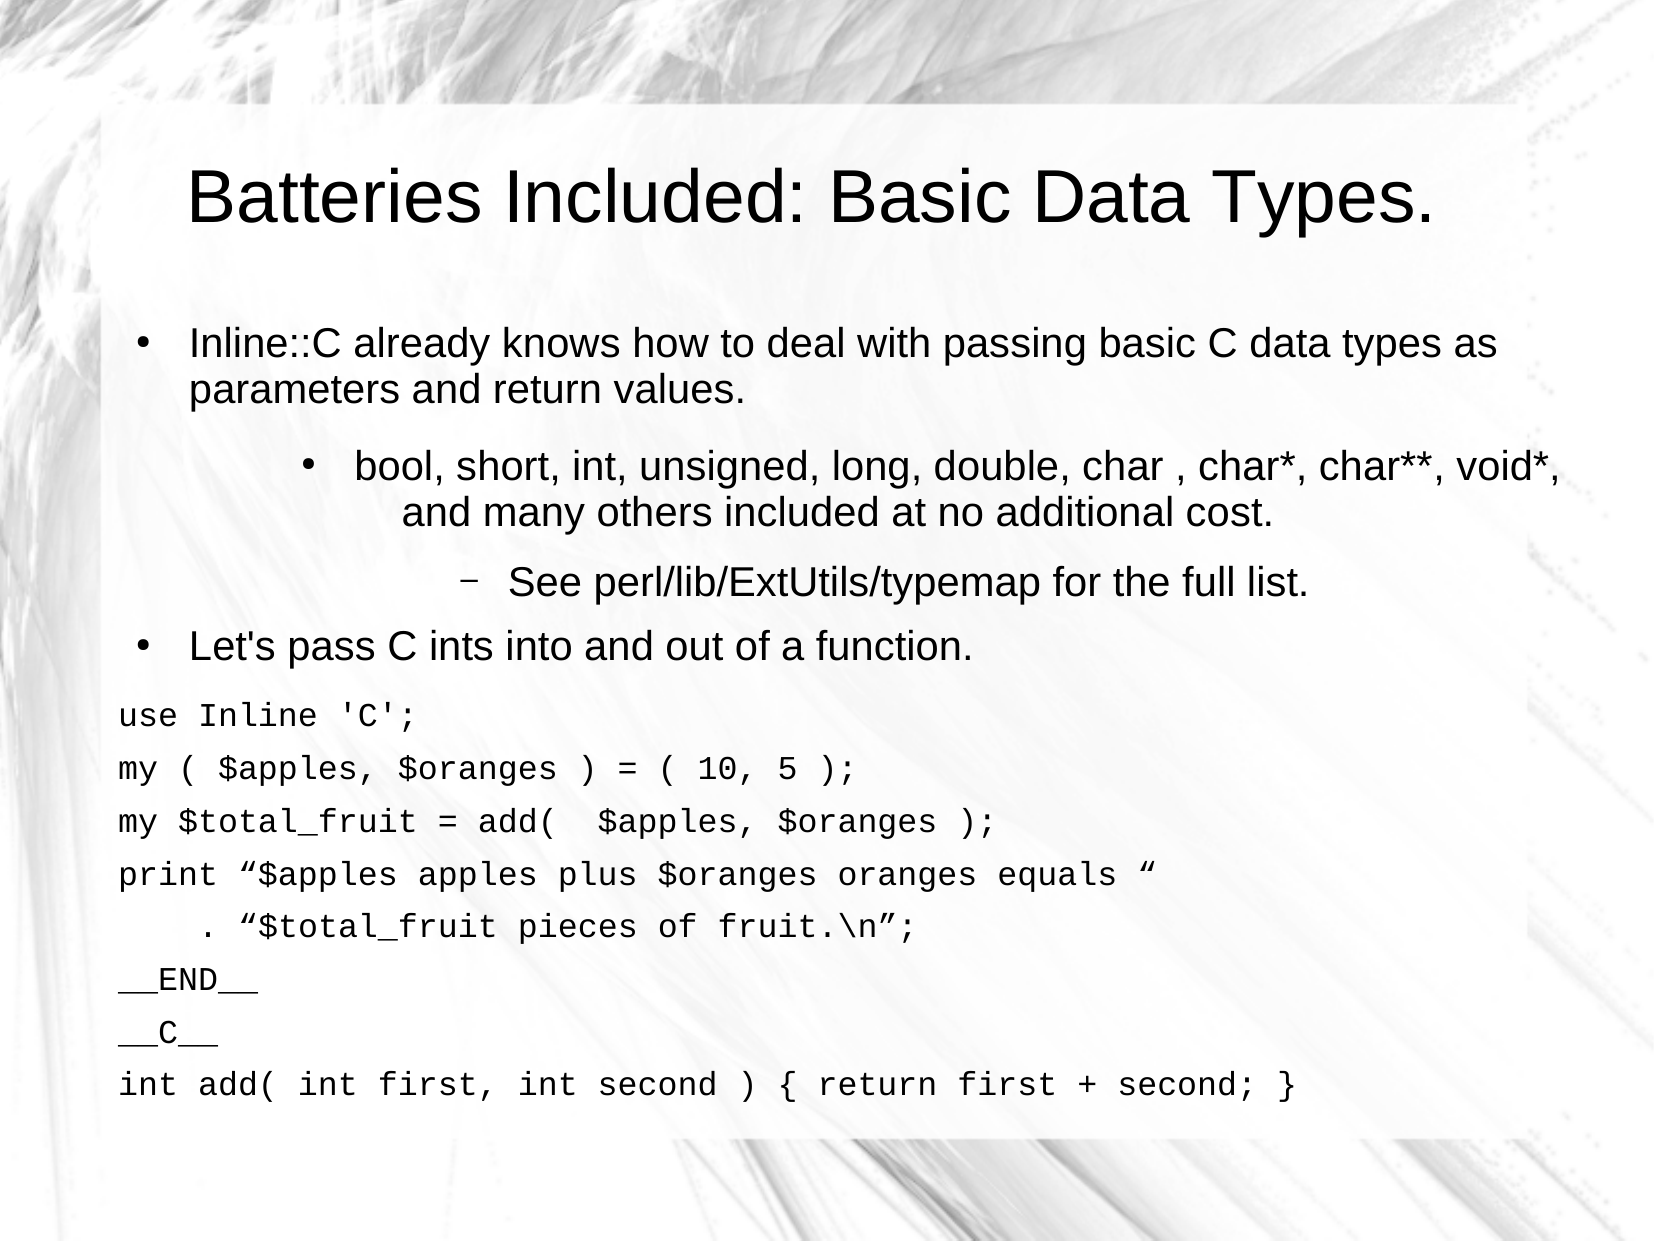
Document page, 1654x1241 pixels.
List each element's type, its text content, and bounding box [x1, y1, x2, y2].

picture [0, 0, 1654, 1241]
title Batteries Included: Basic Data Types. [118, 112, 1506, 281]
list Inline::C already knows how to deal with passing basic C data types as parameters and return values. bool, short, int, unsigned, long, double, char , char*, char**, void*, and many others included at no additional cost. See perl/lib/ExtUtils/typemap for the full list. Let's pass C ints into and out of a function. use Inline 'C'; my ( $apples, $oranges ) = ( 10, 5 ); my $total_fruit = add( $apples, $oranges ); print “$apples apples plus $oranges oranges equals “ . “$total_fruit pieces of fruit.\n”; __END__ __C__ int add( int first, int second ) { return first + second; } [118, 319, 1571, 1139]
